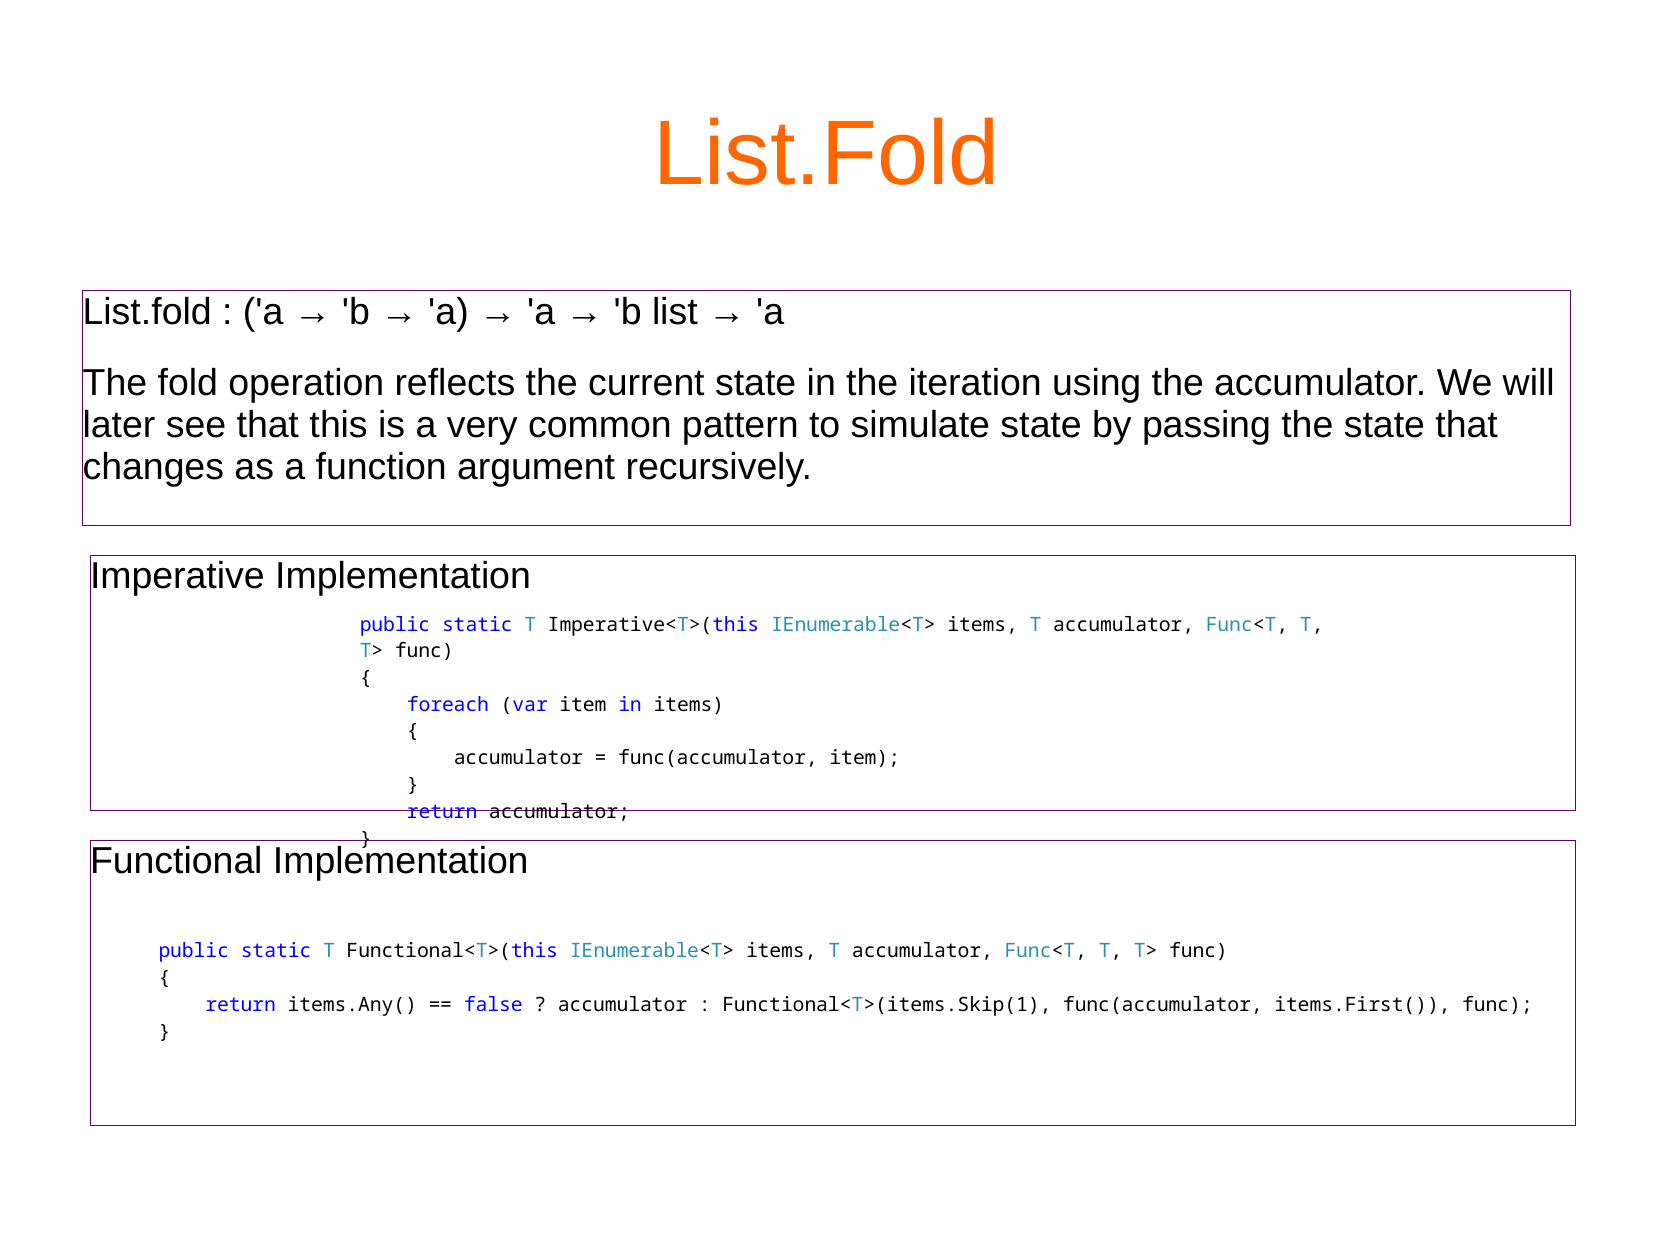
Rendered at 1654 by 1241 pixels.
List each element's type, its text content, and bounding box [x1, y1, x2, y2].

list Functional Implementation [90, 840, 1576, 1126]
text_box public static T Functional<T>(this IEnumerable<T> items, T accumulator, Func<T, T, T> func) { return items.Any() == false ? accumulator : Functional<T>(items.Skip(1), func(accumulator, items.First()), func); } [143, 929, 1554, 1049]
title List.Fold [82, 49, 1571, 257]
list List.fold : ('a → 'b → 'a) → 'a → 'b list → 'a The fold operation reflects the current state in the iteration using the accumulator. We will later see that this is a very common pattern to simulate state by passing the state that changes as a function argument recursively. [82, 290, 1571, 526]
list Imperative Implementation [90, 555, 1576, 811]
text_box public static T Imperative<T>(this IEnumerable<T> items, T accumulator, Func<T, T, T> func) { foreach (var item in items) { accumulator = func(accumulator, item); } return accumulator; } [345, 602, 1353, 804]
